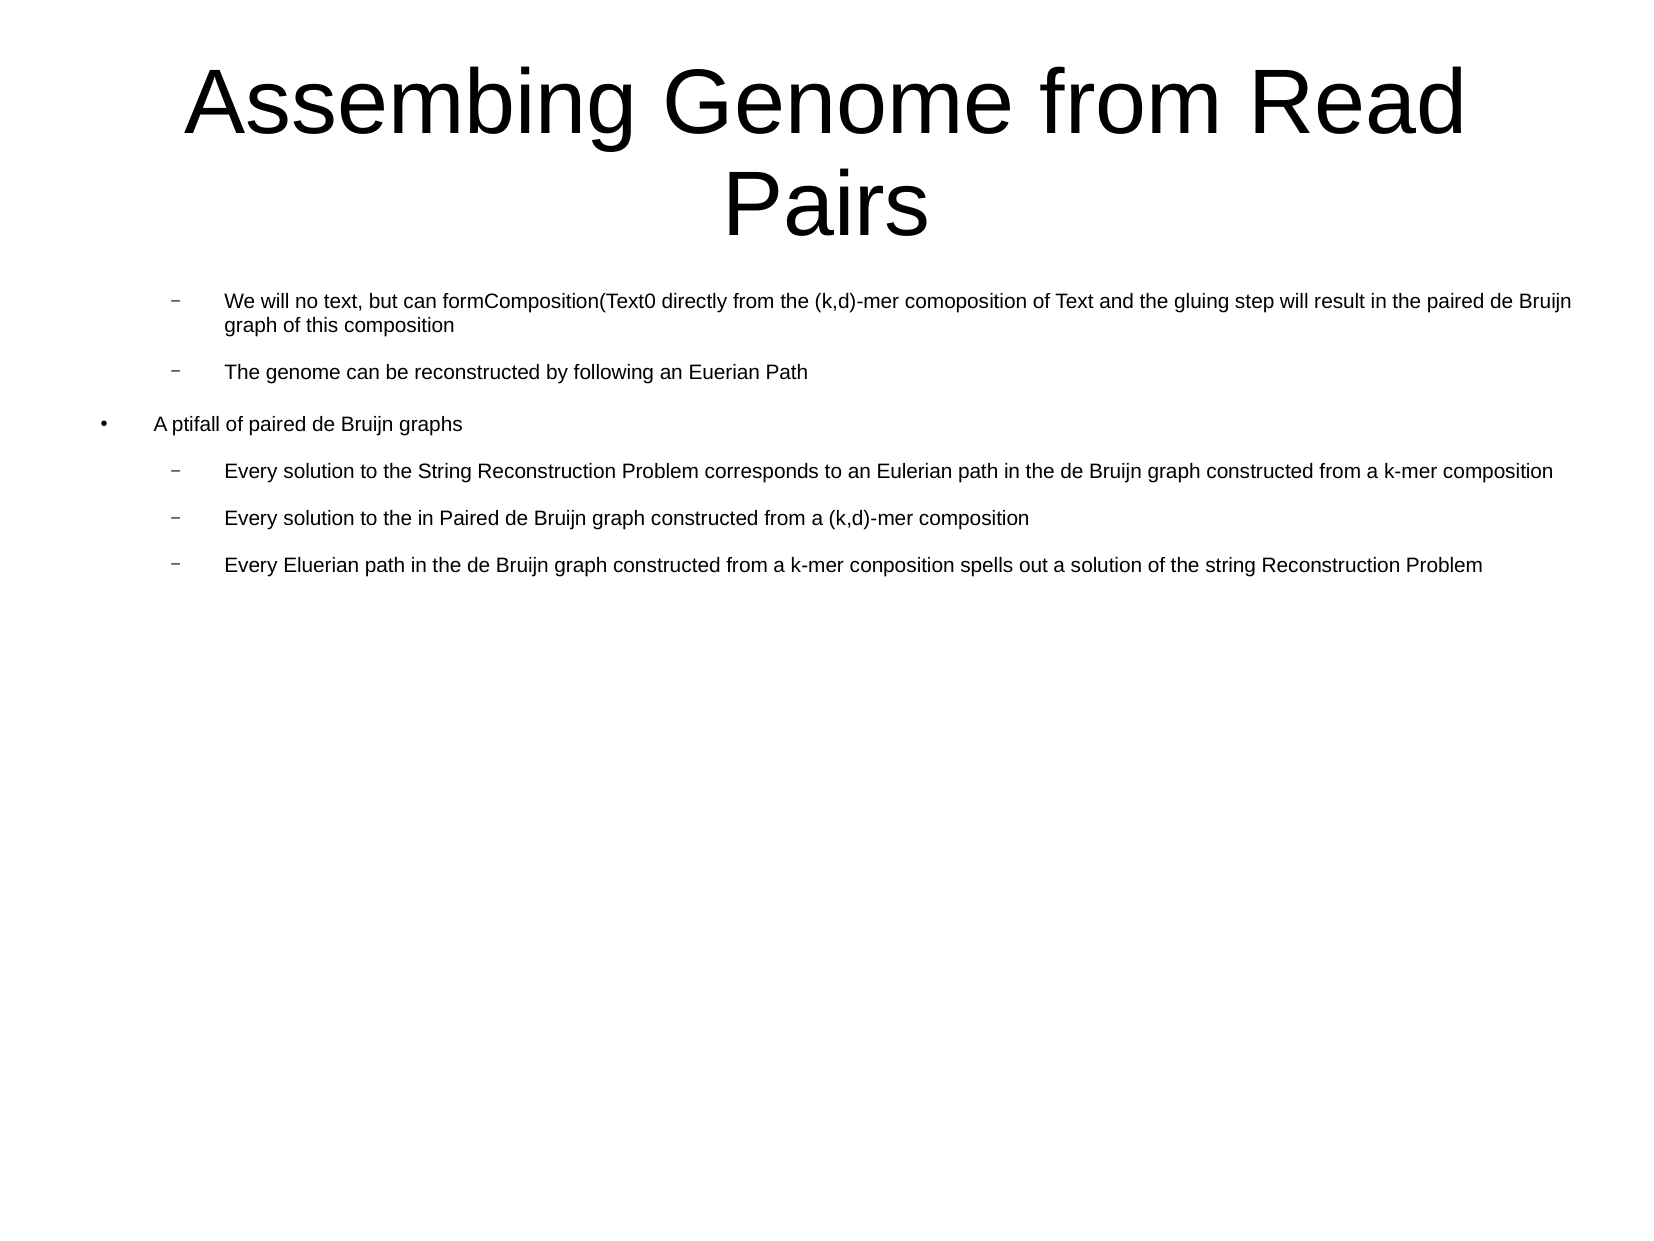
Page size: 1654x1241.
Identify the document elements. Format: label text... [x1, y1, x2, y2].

list We will no text, but can formComposition(Text0 directly from the (k,d)-mer comoposition of Text and the gluing step will result in the paired de Bruijn graph of this composition The genome can be reconstructed by following an Euerian Path A ptifall of paired de Bruijn graphs Every solution to the String Reconstruction Problem corresponds to an Eulerian path in the de Bruijn graph constructed from a k-mer composition Every solution to the in Paired de Bruijn graph constructed from a (k,d)-mer composition Every Eluerian path in the de Bruijn graph constructed from a k-mer conposition spells out a solution of the string Reconstruction Problem [82, 290, 1595, 1193]
title Assembing Genome from Read Pairs [82, 49, 1571, 257]
